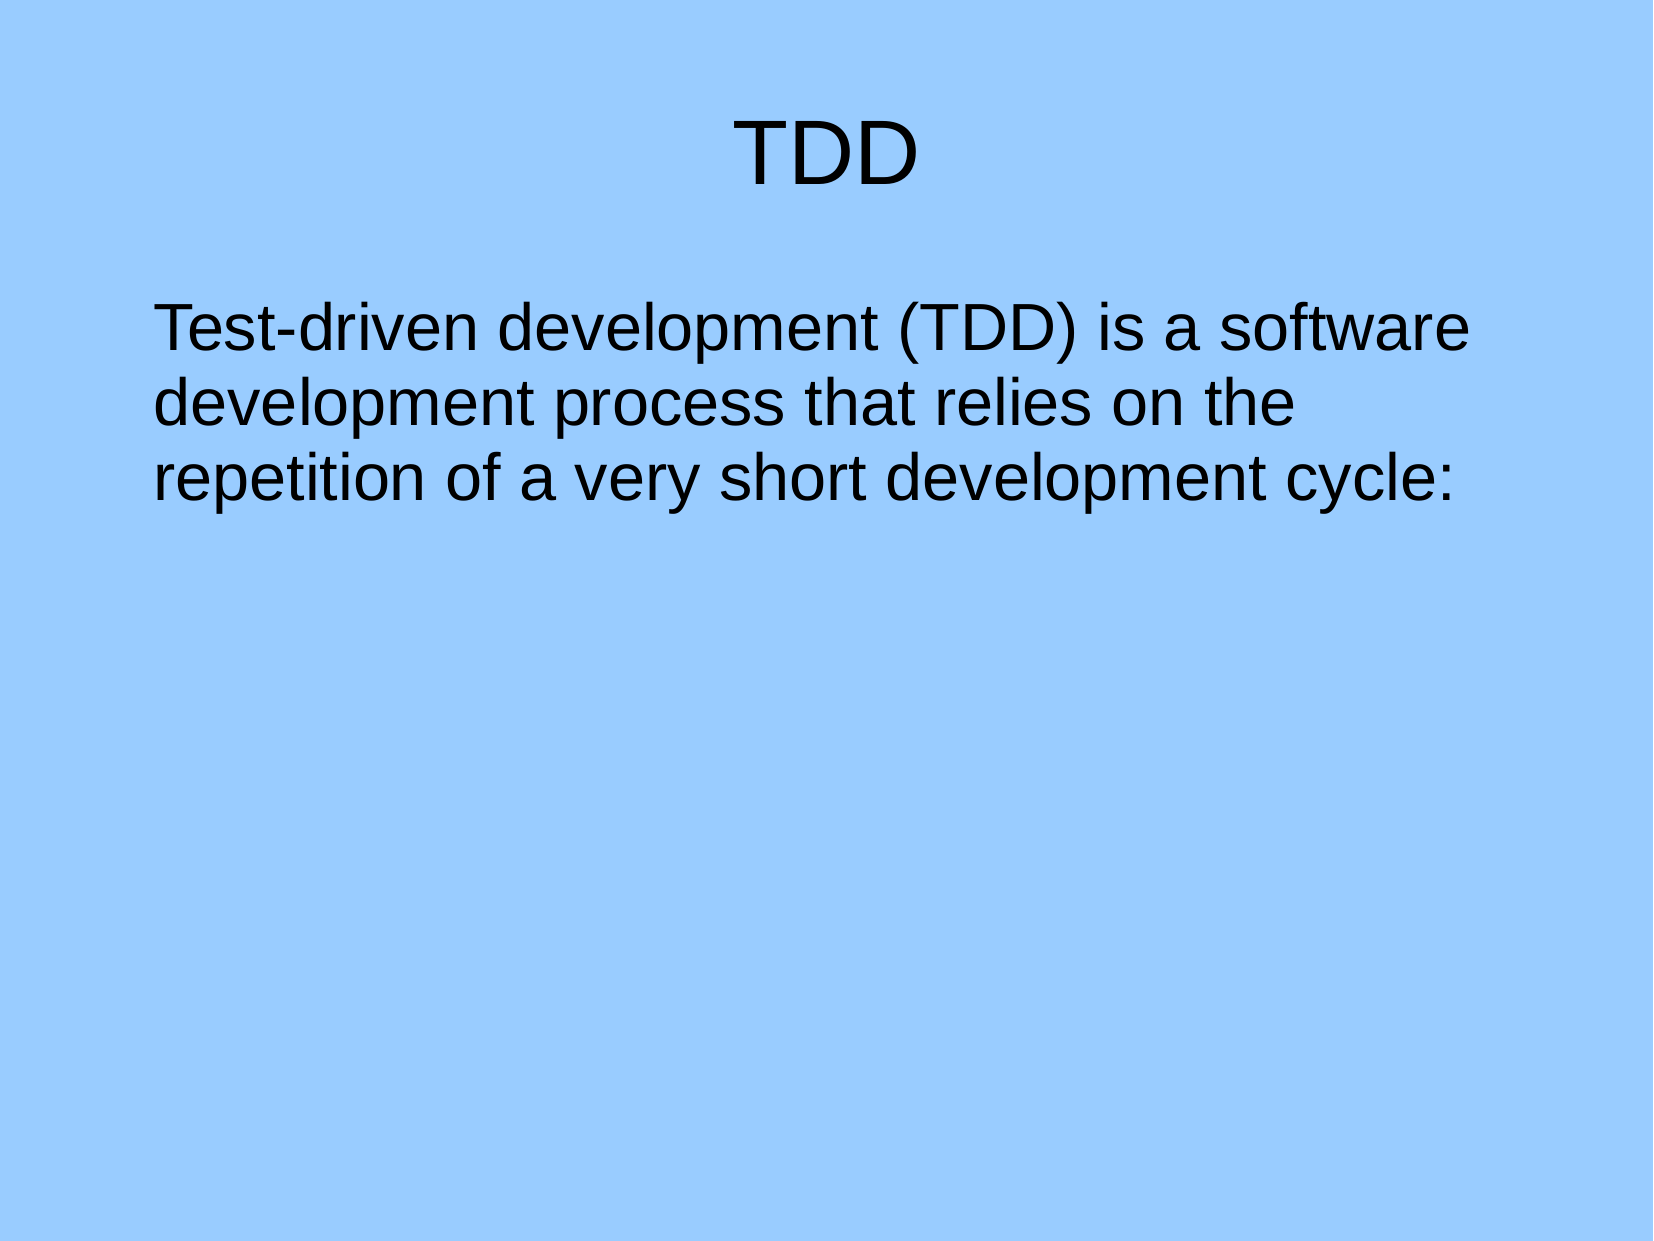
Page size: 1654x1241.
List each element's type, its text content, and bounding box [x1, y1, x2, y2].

title TDD [82, 49, 1571, 257]
list Test-driven development (TDD) is a software development process that relies on the repetition of a very short development cycle: [82, 290, 1571, 1010]
